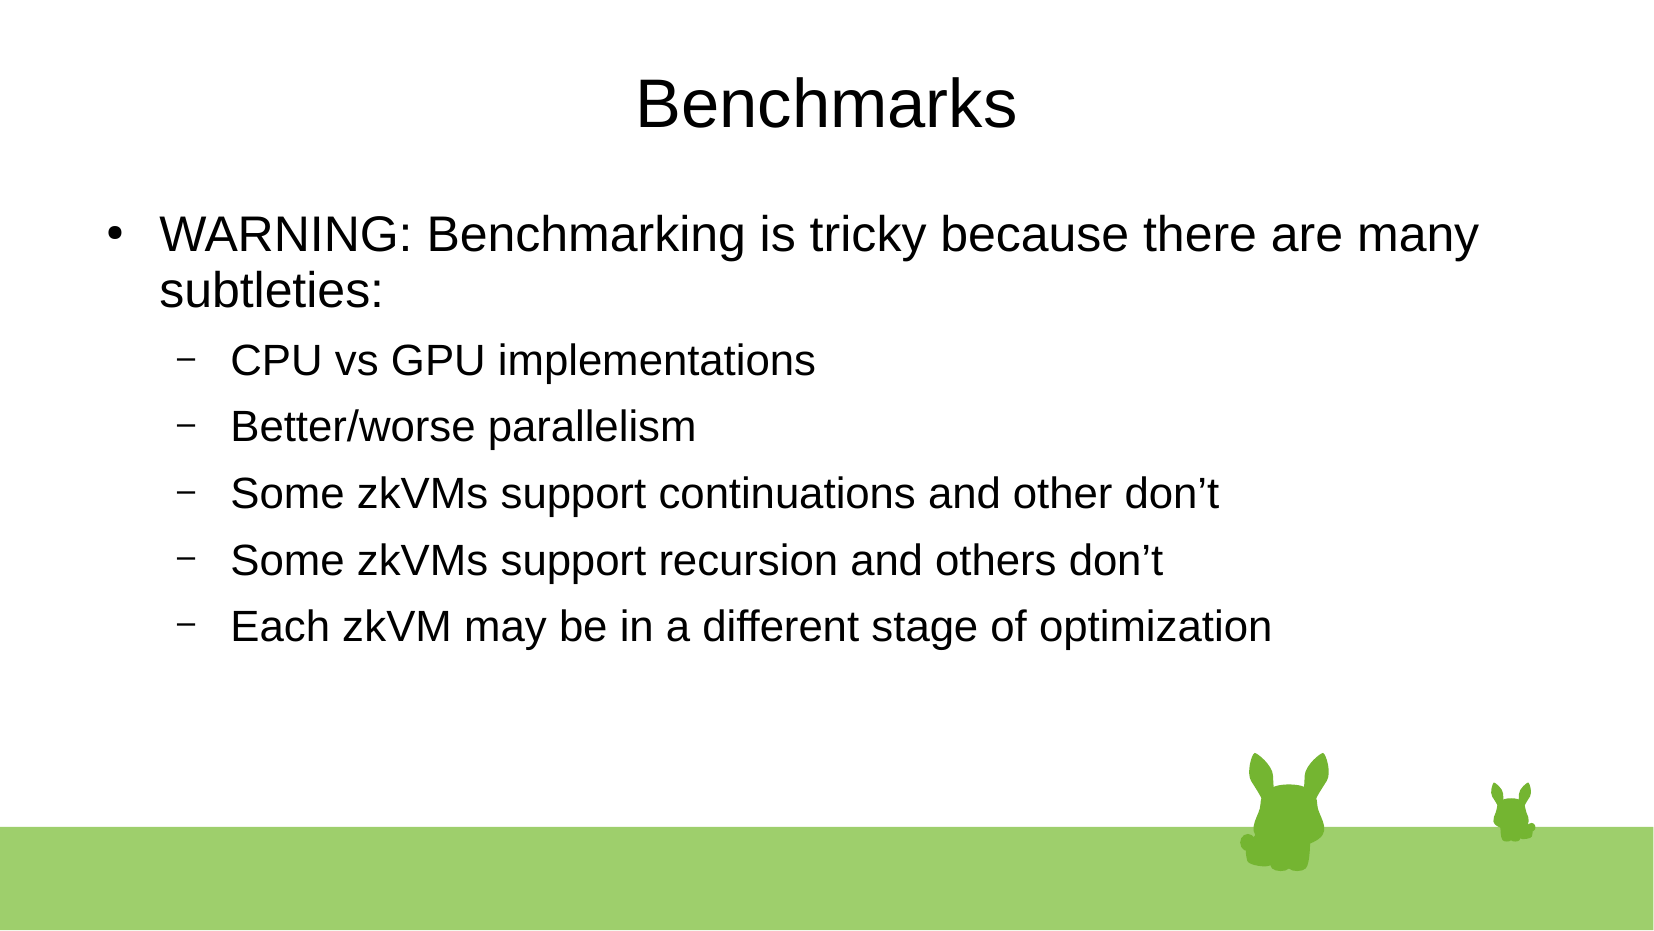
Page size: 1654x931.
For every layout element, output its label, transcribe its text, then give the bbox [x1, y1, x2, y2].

title Benchmarks [88, 29, 1565, 178]
list WARNING: Benchmarking is tricky because there are many subtleties: CPU vs GPU implementations Better/worse parallelism Some zkVMs support continuations and other don’t Some zkVMs support recursion and others don’t Each zkVM may be in a different stage of optimization [88, 206, 1565, 739]
